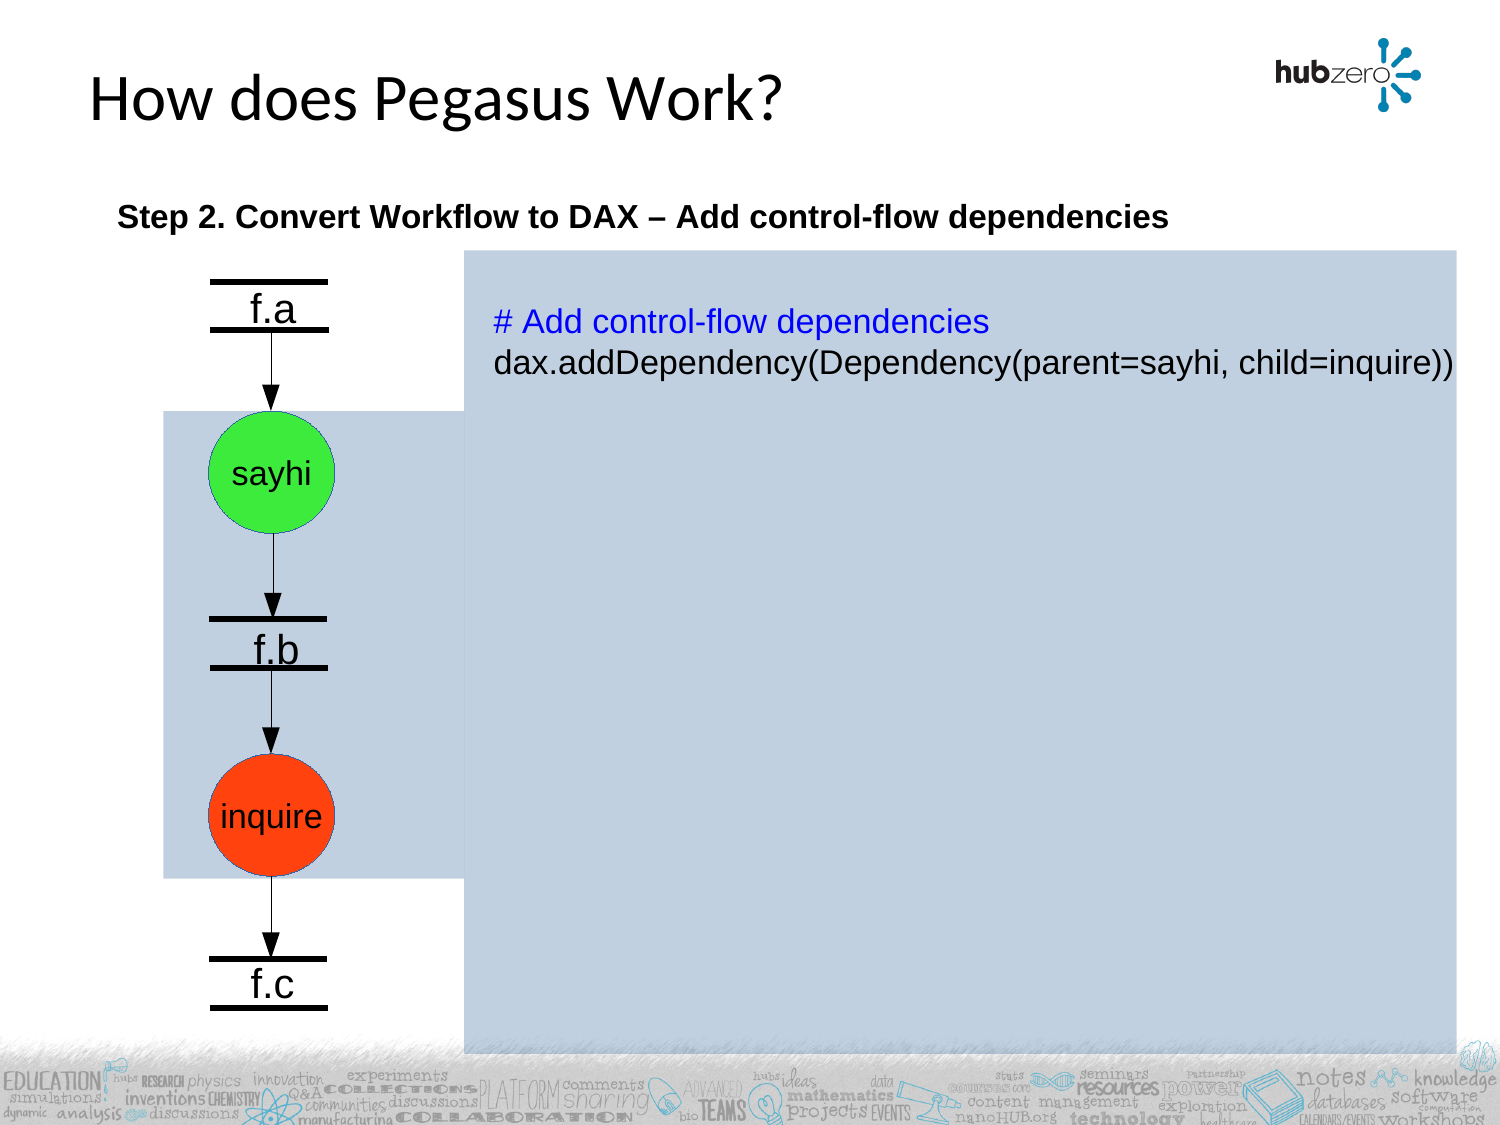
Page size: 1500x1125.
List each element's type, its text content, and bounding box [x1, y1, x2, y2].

text_box f.b [238, 622, 315, 665]
text_box [272, 250, 1457, 1054]
text_box f.a [272, 333, 312, 339]
text_box sayhi [208, 411, 335, 534]
text_box [163, 411, 273, 879]
text_box f.a [235, 274, 312, 279]
text_box f.b [272, 671, 315, 680]
text_box f.a [235, 333, 271, 339]
picture [0, 1034, 1500, 1125]
text_box f.c [235, 962, 322, 1005]
text_box f.c [235, 949, 269, 956]
text_box inquire [208, 753, 335, 877]
text_box f.c [235, 1011, 322, 1015]
picture [1272, 35, 1424, 44]
title How does Pegasus Work? [75, 44, 1425, 144]
text_box f.a [235, 285, 312, 327]
text_box # Add control-flow dependencies dax.addDependency(Dependency(parent=sayhi, child=inquire)) [478, 291, 1470, 430]
text_box Step 2. Convert Workflow to DAX – Add control-flow dependencies [102, 187, 1208, 251]
text_box f.b [238, 671, 271, 680]
text_box f.c [273, 949, 322, 956]
